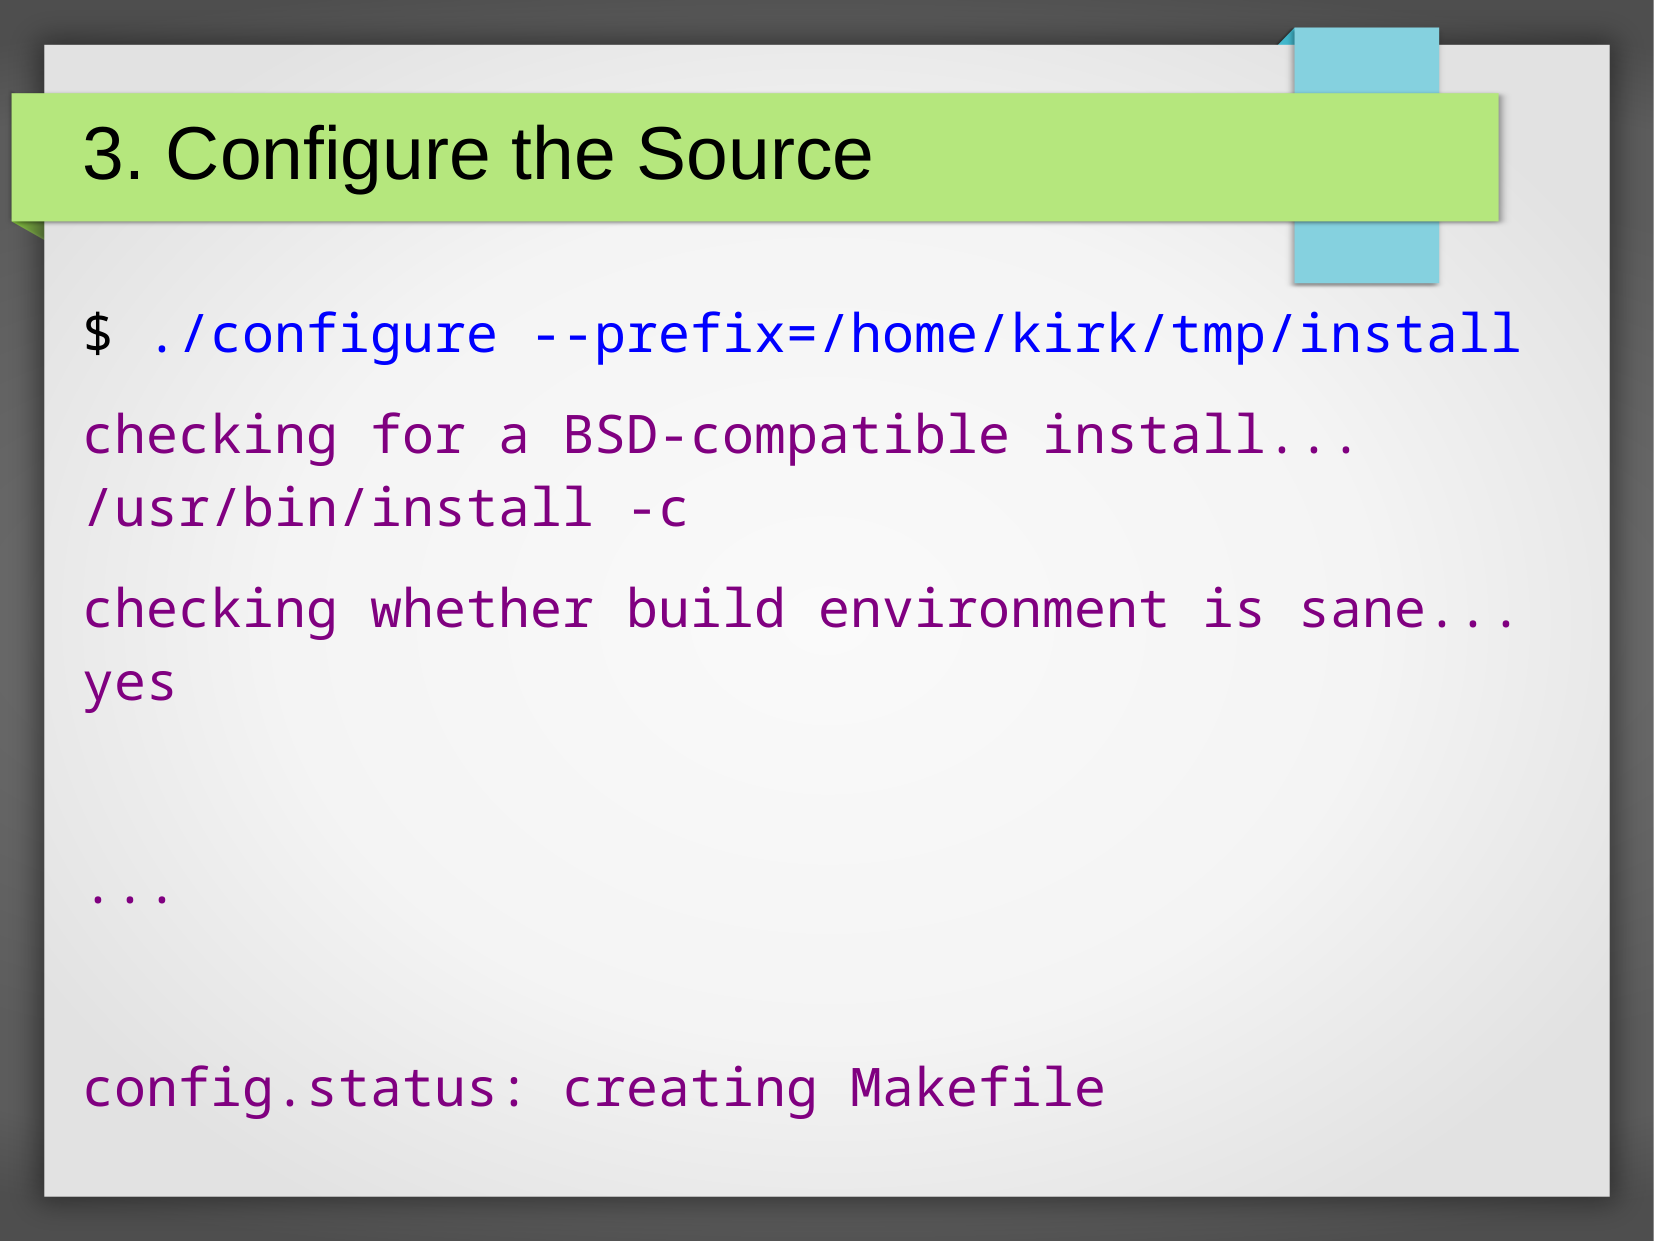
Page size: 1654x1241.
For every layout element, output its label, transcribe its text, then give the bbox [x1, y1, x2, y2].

list $ ./configure --prefix=/home/kirk/tmp/install checking for a BSD-compatible install... /usr/bin/install -c checking whether build environment is sane... yes ... config.status: creating Makefile [82, 295, 1571, 1123]
picture [0, 0, 1654, 1241]
title 3. Configure the Source [82, 94, 1264, 213]
